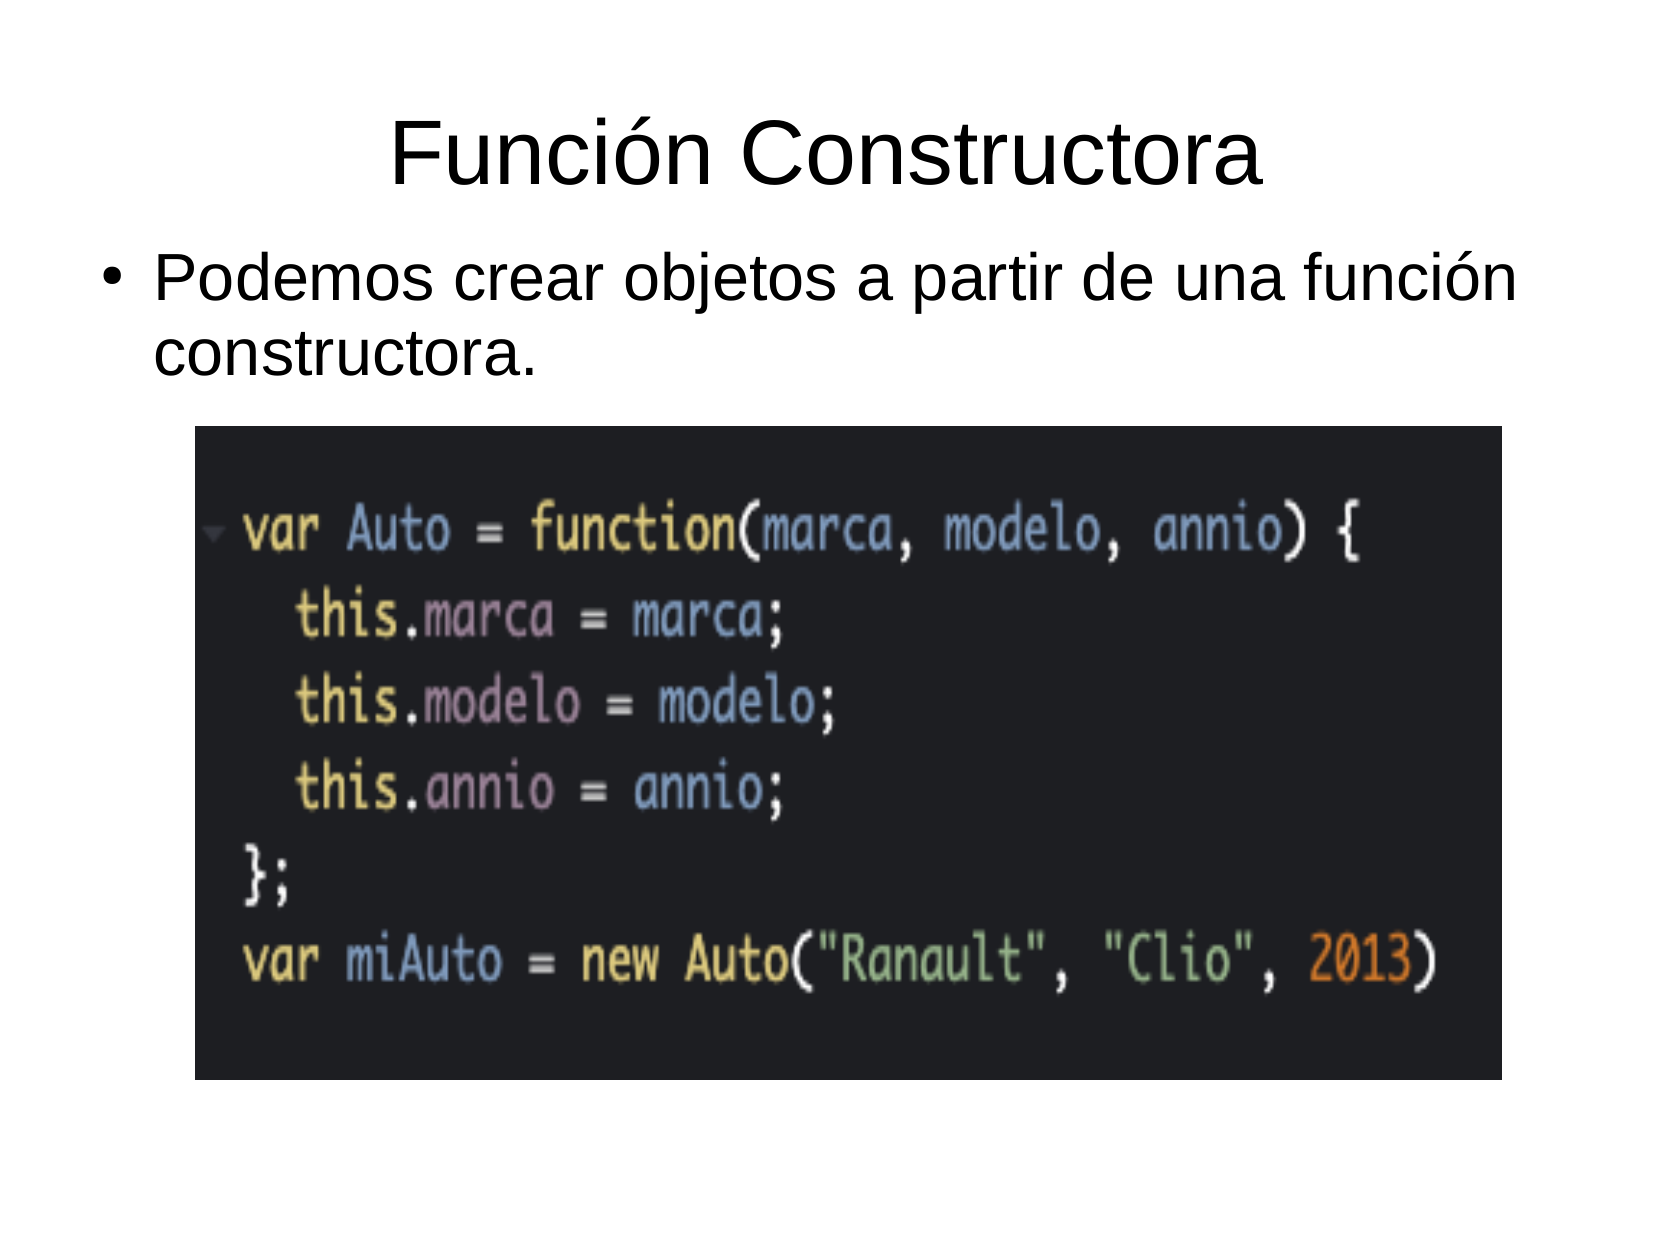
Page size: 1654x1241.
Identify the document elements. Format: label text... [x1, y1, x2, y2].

picture [195, 426, 1502, 1081]
title Función Constructora [82, 49, 1571, 240]
list Podemos crear objetos a partir de una función constructora. [82, 240, 1571, 1059]
